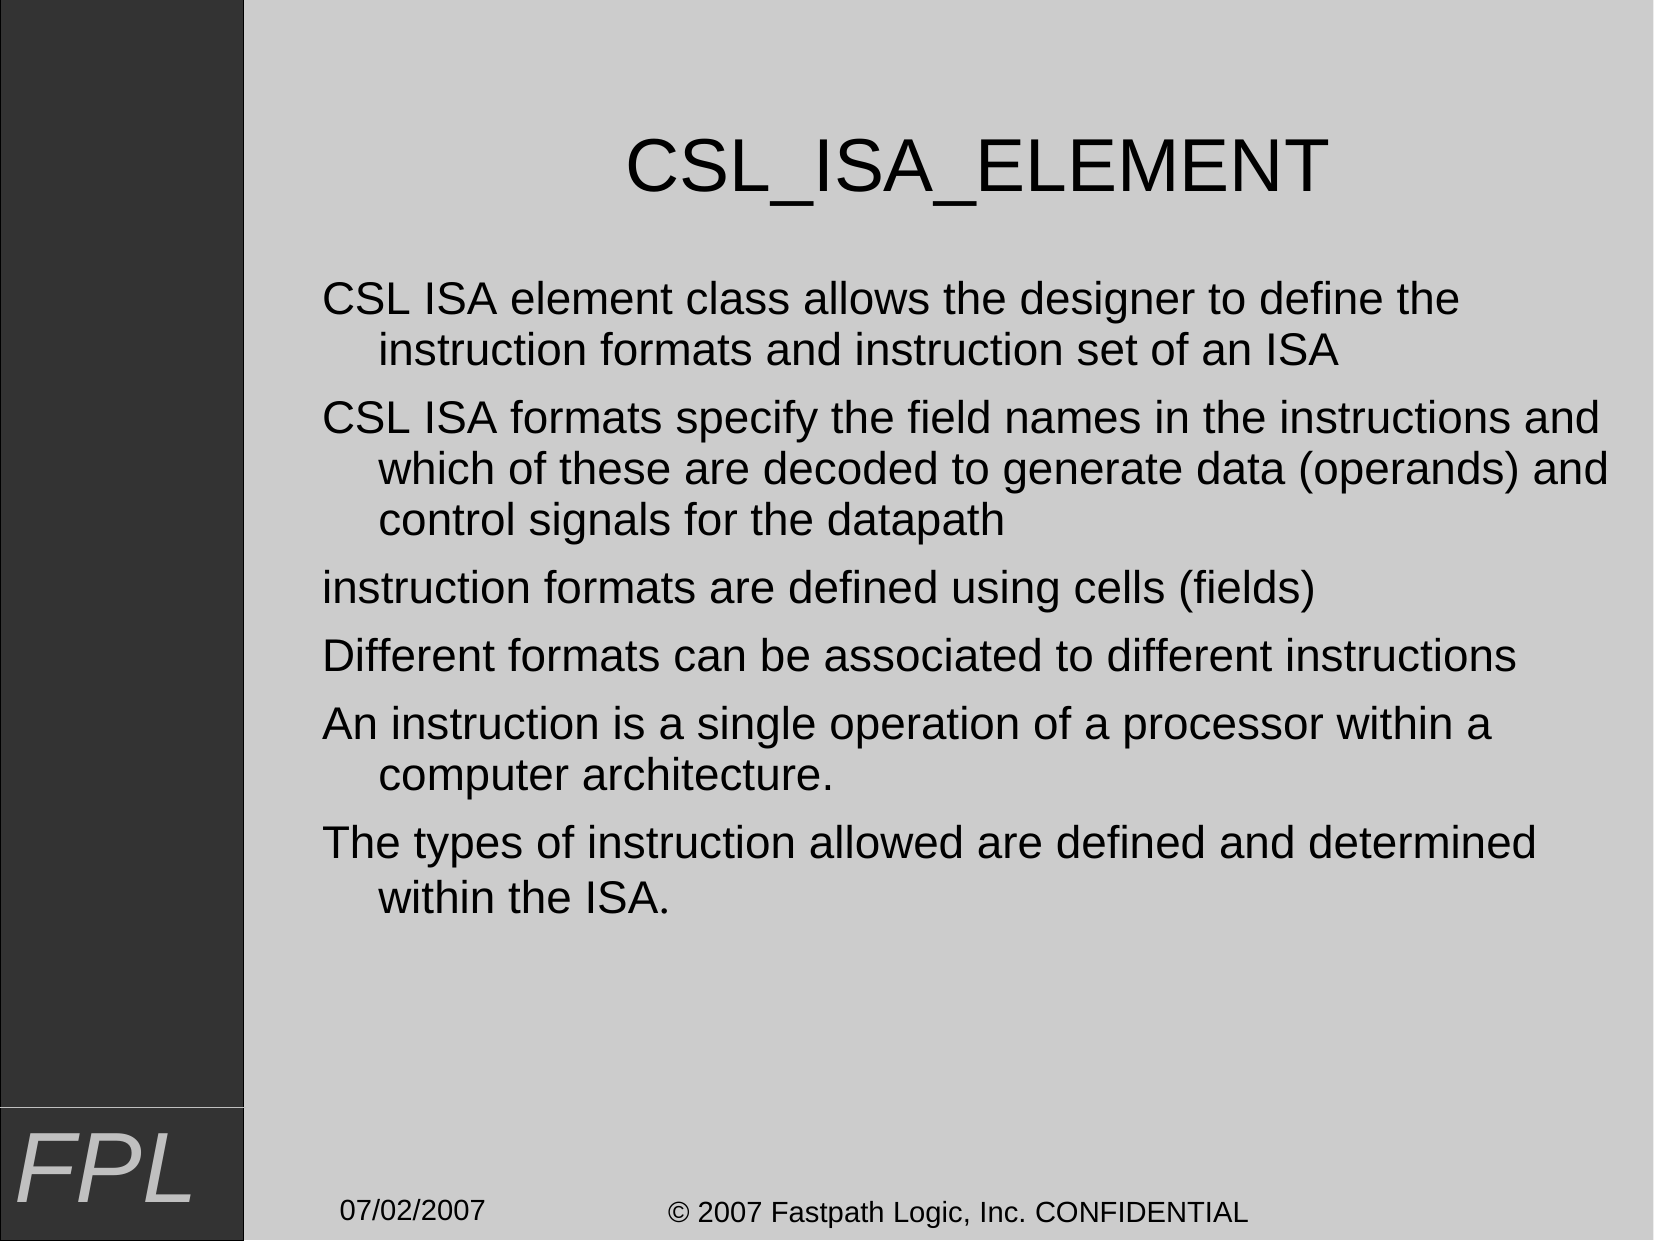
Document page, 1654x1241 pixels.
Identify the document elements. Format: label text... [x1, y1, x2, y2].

title CSL_ISA_ELEMENT [427, 57, 1530, 272]
list CSL ISA element class allows the designer to define the instruction formats and instruction set of an ISA CSL ISA formats specify the field names in the instructions and which of these are decoded to generate data (operands) and control signals for the datapath instruction formats are defined using cells (fields) Different formats can be associated to different instructions An instruction is a single operation of a processor within a computer architecture. The types of instruction allowed are defined and determined within the ISA. [322, 272, 1635, 1179]
